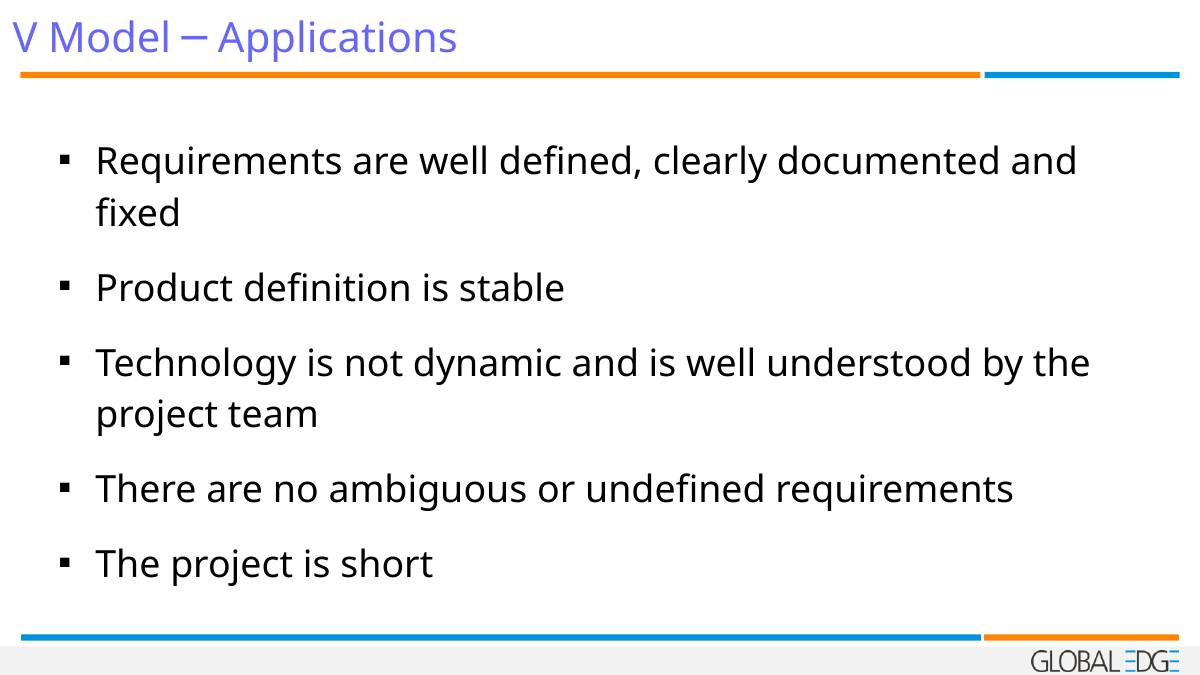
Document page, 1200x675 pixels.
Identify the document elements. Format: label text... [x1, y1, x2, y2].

subtitle Requirements are well defined, clearly documented and fixed Product definition is stable Technology is not dynamic and is well understood by the project team There are no ambiguous or undefined requirements The project is short [60, 135, 1140, 540]
title V Model ─ Applications [12, 9, 1088, 63]
picture [1031, 650, 1179, 672]
